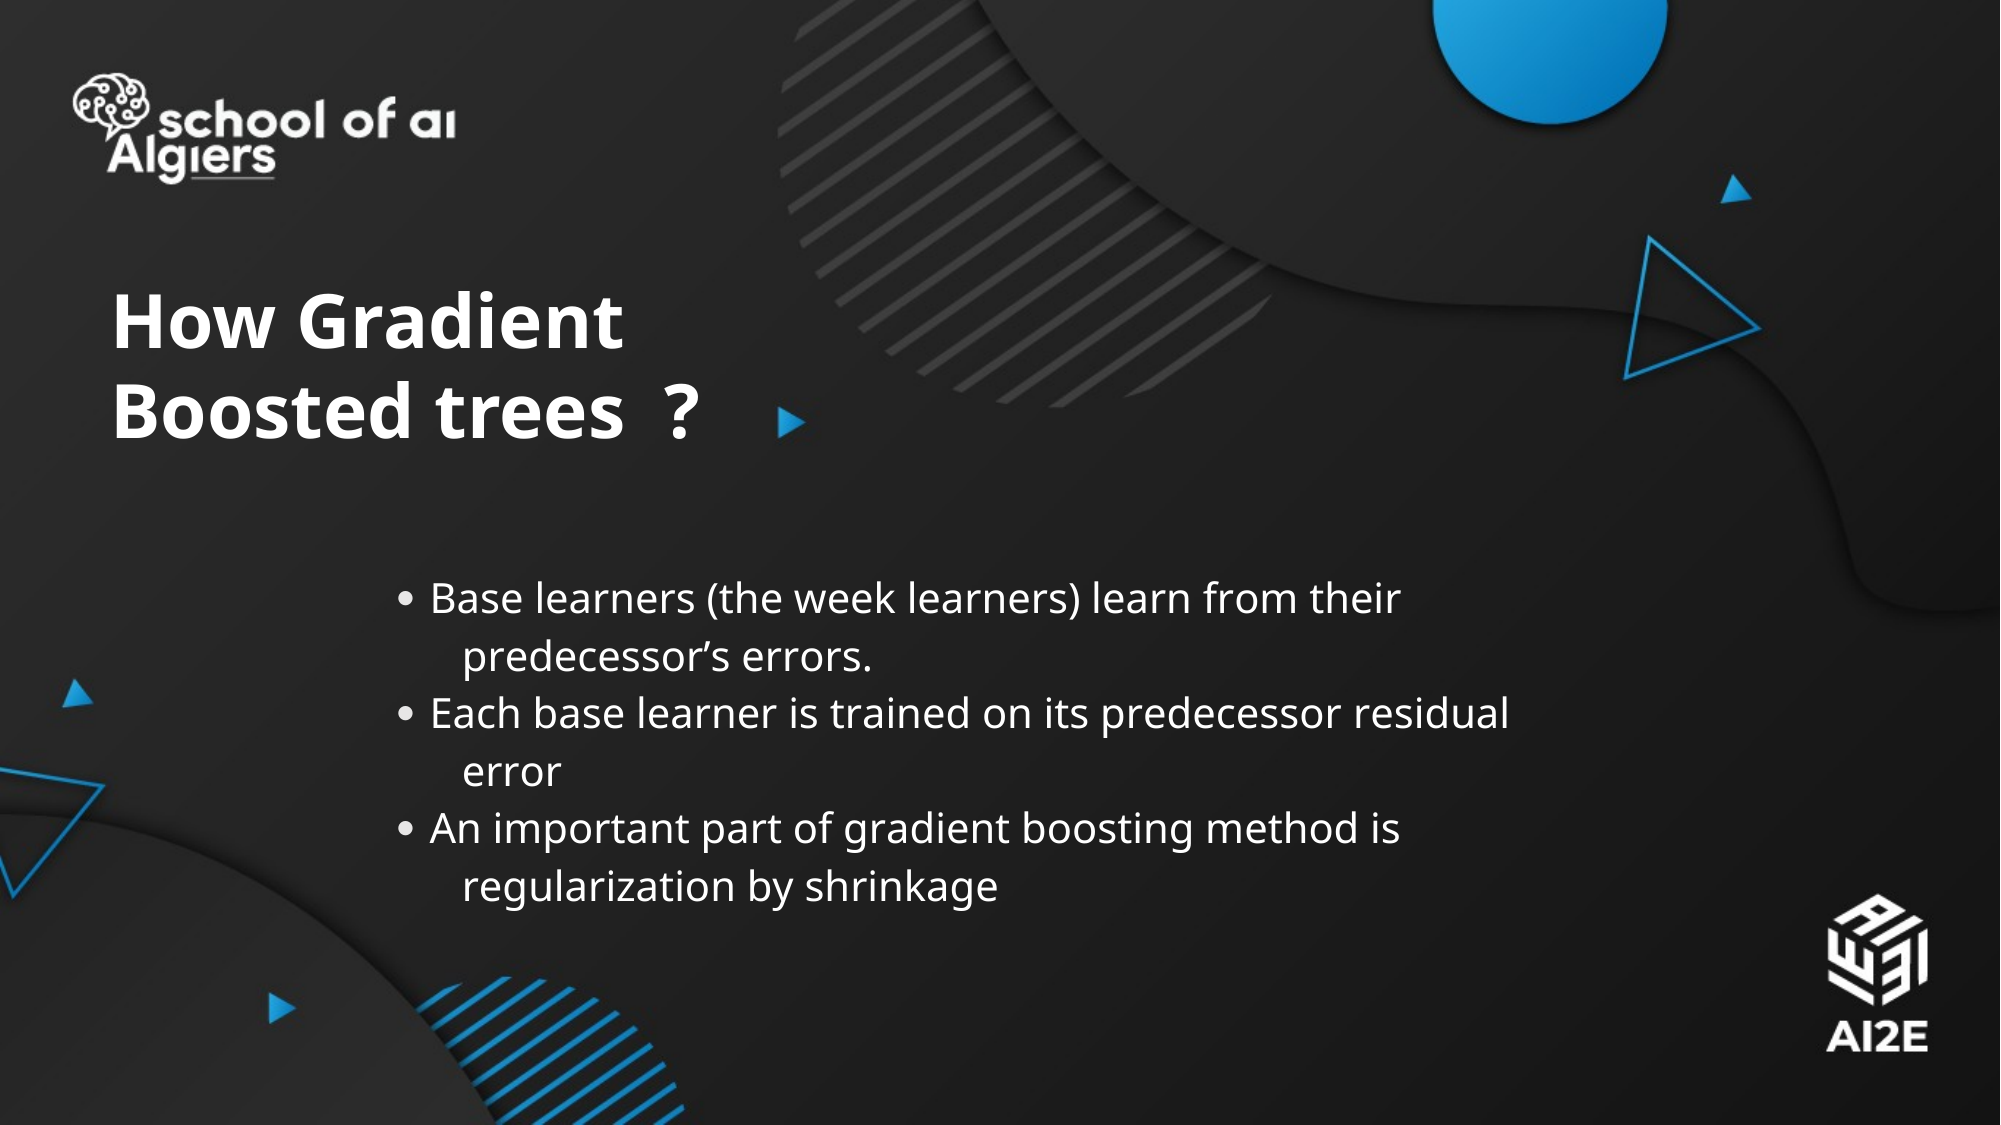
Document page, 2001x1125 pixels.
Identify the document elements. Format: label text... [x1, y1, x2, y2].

picture [0, 0, 2000, 1125]
picture [1496, 106, 1503, 112]
subtitle Base learners (the week learners) learn from their predecessor’s errors. Each base learner is trained on its predecessor residual error An important part of gradient boosting method is regularization by shrinkage [382, 564, 1618, 882]
picture [1510, 106, 1523, 110]
title How Gradient Boosted trees ? [110, 227, 845, 454]
